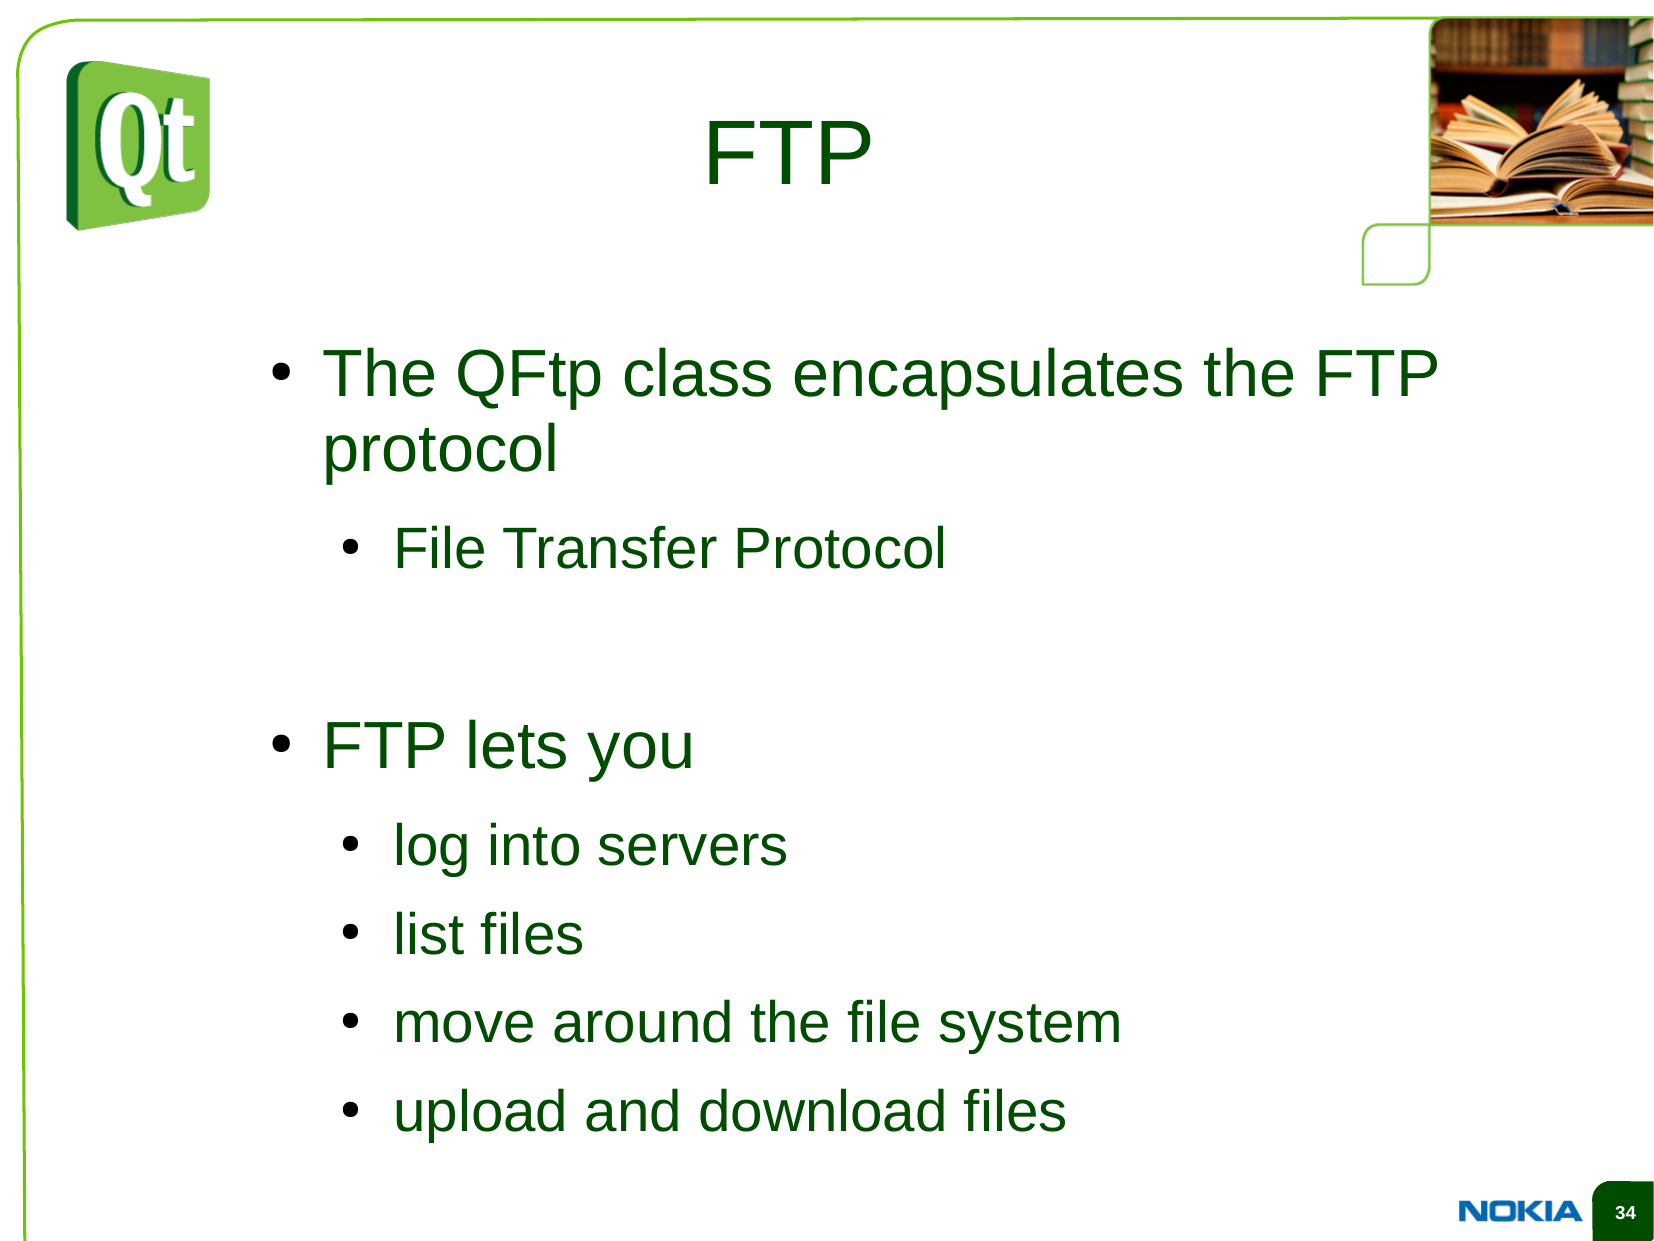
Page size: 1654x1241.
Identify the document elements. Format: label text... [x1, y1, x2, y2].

picture [66, 61, 210, 231]
list The QFtp class encapsulates the FTP protocol File Transfer Protocol FTP lets you log into servers list files move around the file system upload and download files [251, 336, 1571, 1144]
picture [1338, 5, 1654, 306]
title FTP [251, 56, 1327, 250]
picture [1459, 1200, 1583, 1222]
